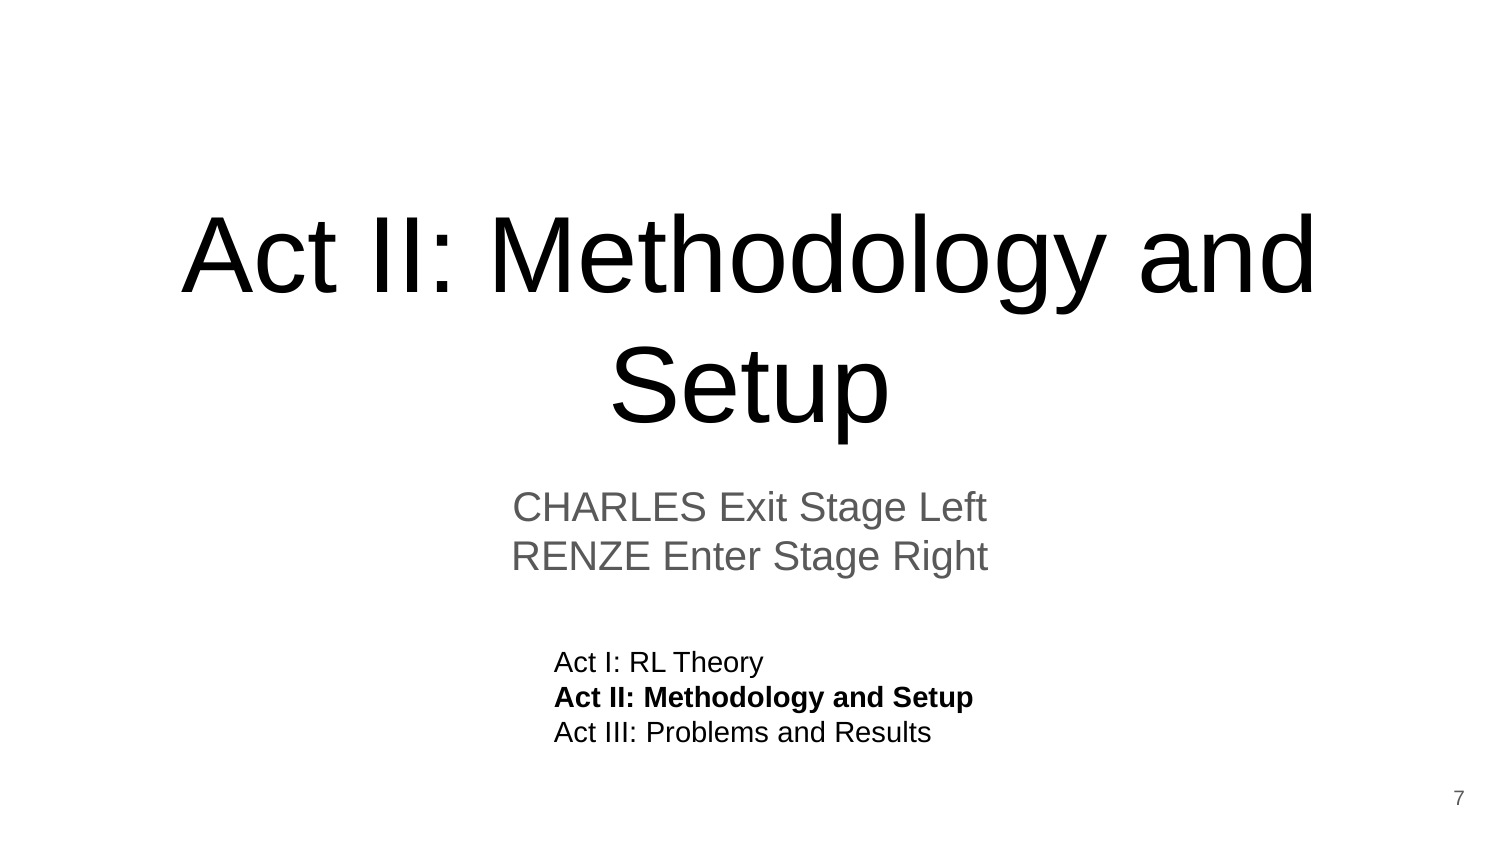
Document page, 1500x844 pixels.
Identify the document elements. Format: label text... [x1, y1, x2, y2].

title Act II: Methodology and Setup [51, 122, 1449, 459]
subtitle CHARLES Exit Stage Left RENZE Enter Stage Right [51, 464, 1449, 595]
text_box Act I: RL Theory Act II: Methodology and Setup Act III: Problems and Results [538, 628, 1010, 764]
slide_number <number> [1389, 764, 1480, 830]
